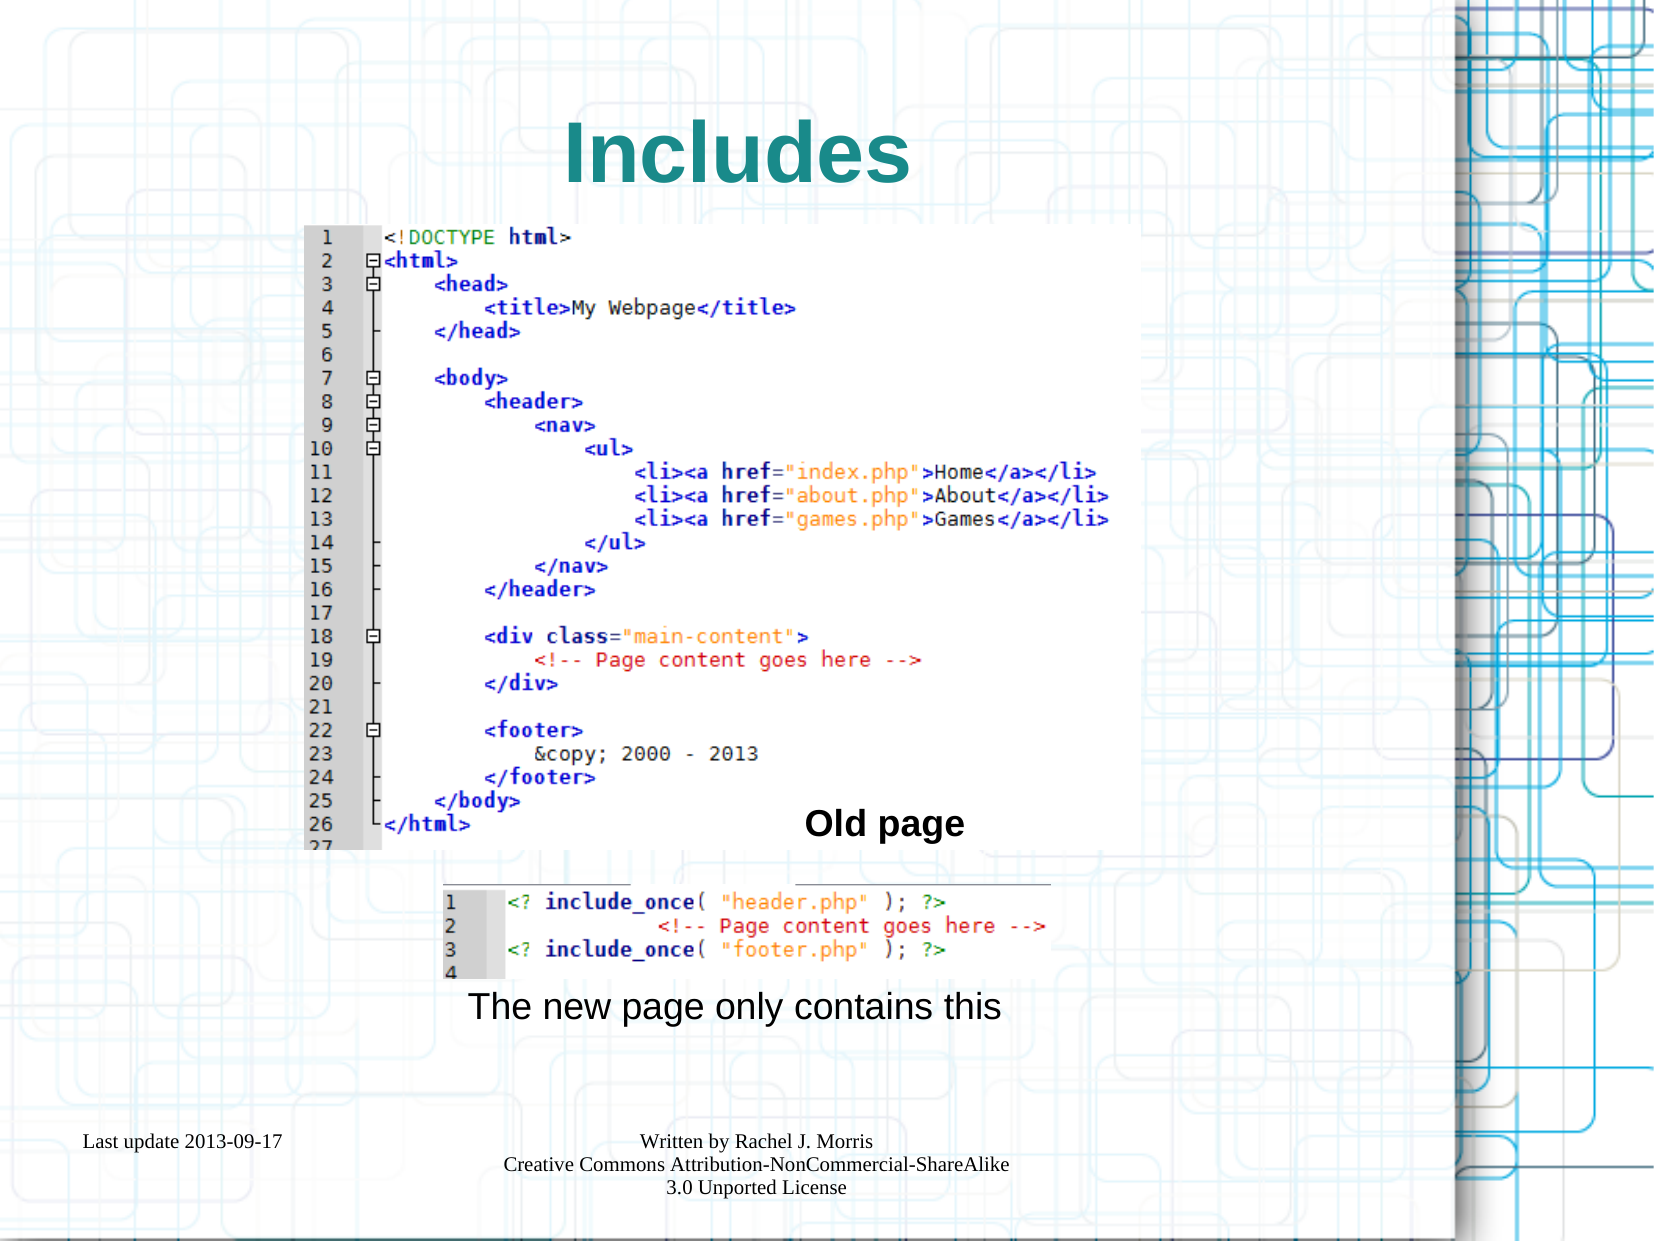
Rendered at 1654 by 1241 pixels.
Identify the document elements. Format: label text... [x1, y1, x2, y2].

text_box Old page [570, 795, 1201, 852]
text_box The new page only contains this [420, 978, 1051, 1036]
picture [0, 0, 1654, 1241]
title Includes [59, 49, 1418, 257]
